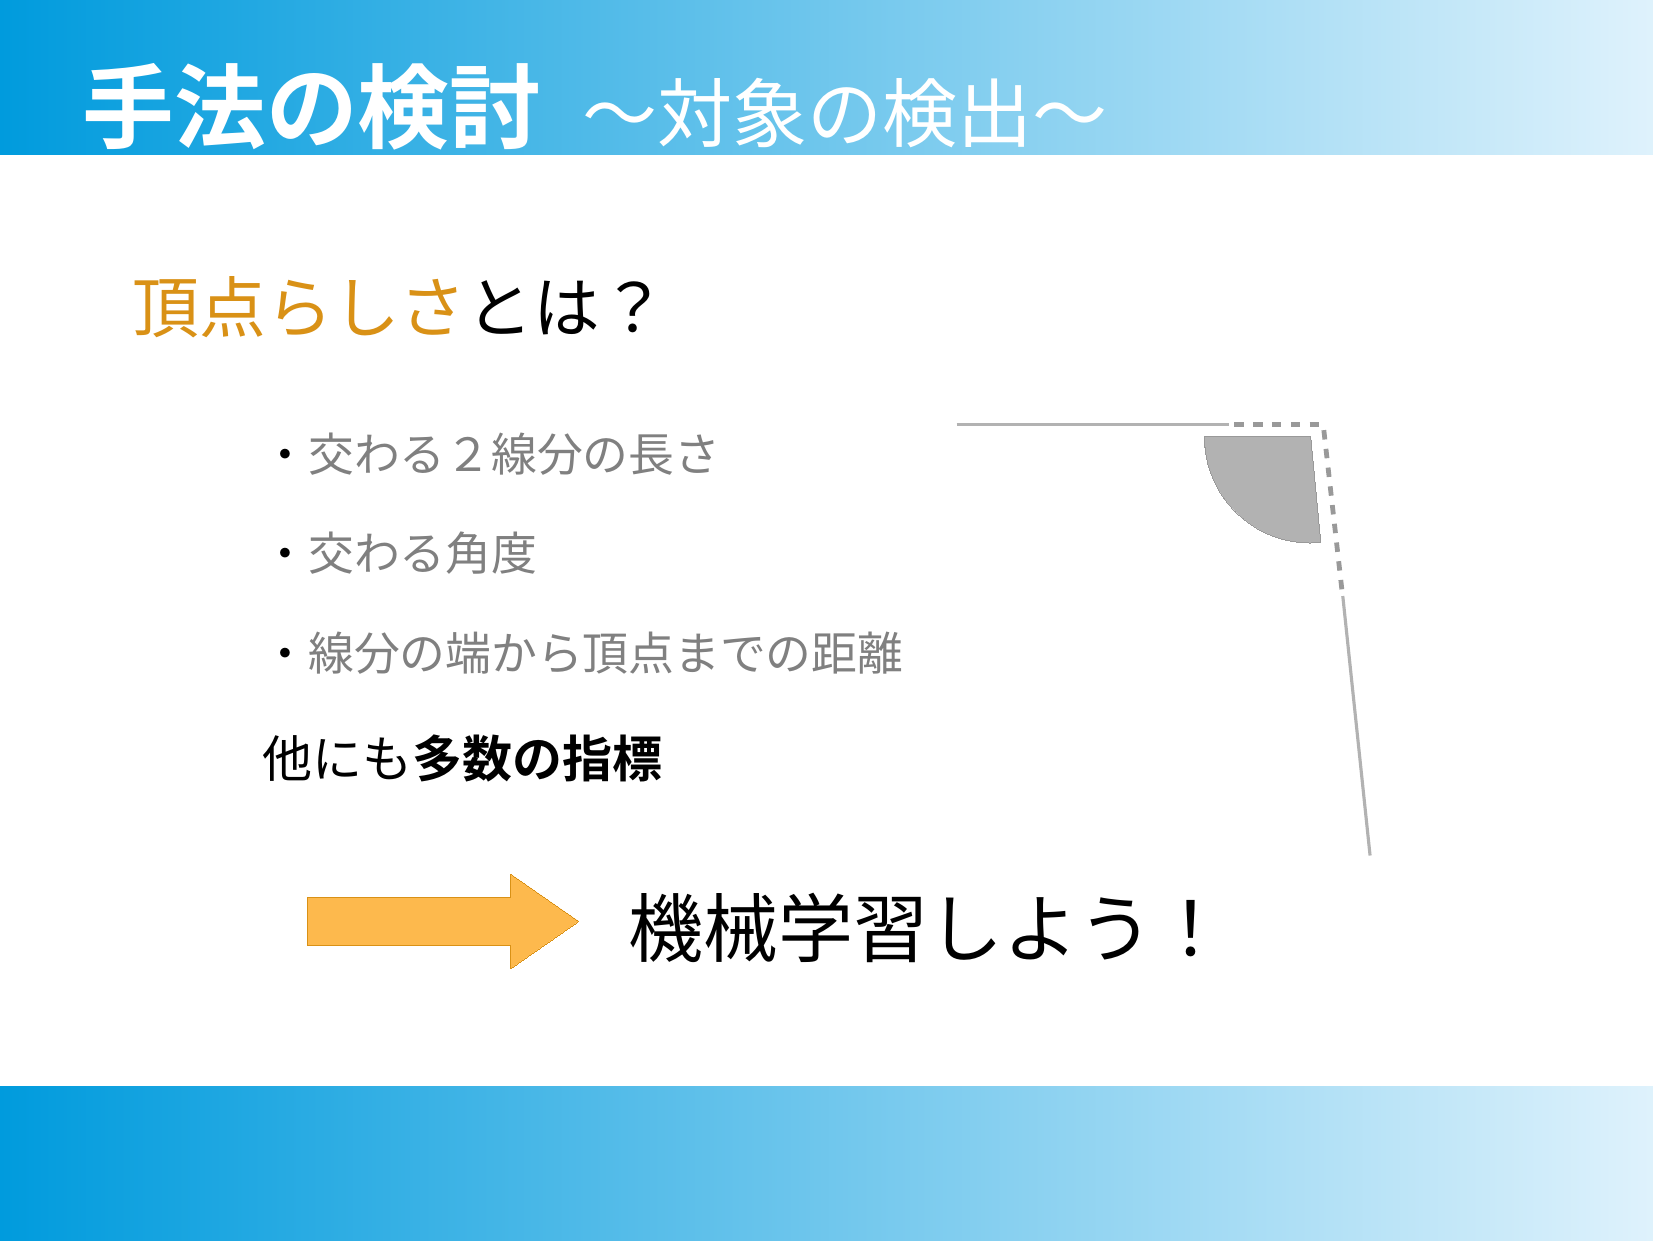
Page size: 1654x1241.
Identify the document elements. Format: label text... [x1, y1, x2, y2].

text_box [1204, 436, 1321, 544]
text_box 機械学習しよう！ [614, 862, 1347, 996]
text_box ・交わる２線分の長さ ・交わる角度 ・線分の端から頂点までの距離 他にも多数の指標 [248, 377, 1229, 815]
title 手法の検討 〜対象の検出〜 [82, 32, 1571, 171]
text_box [307, 874, 579, 969]
text_box 頂点らしさとは？ [118, 248, 756, 363]
